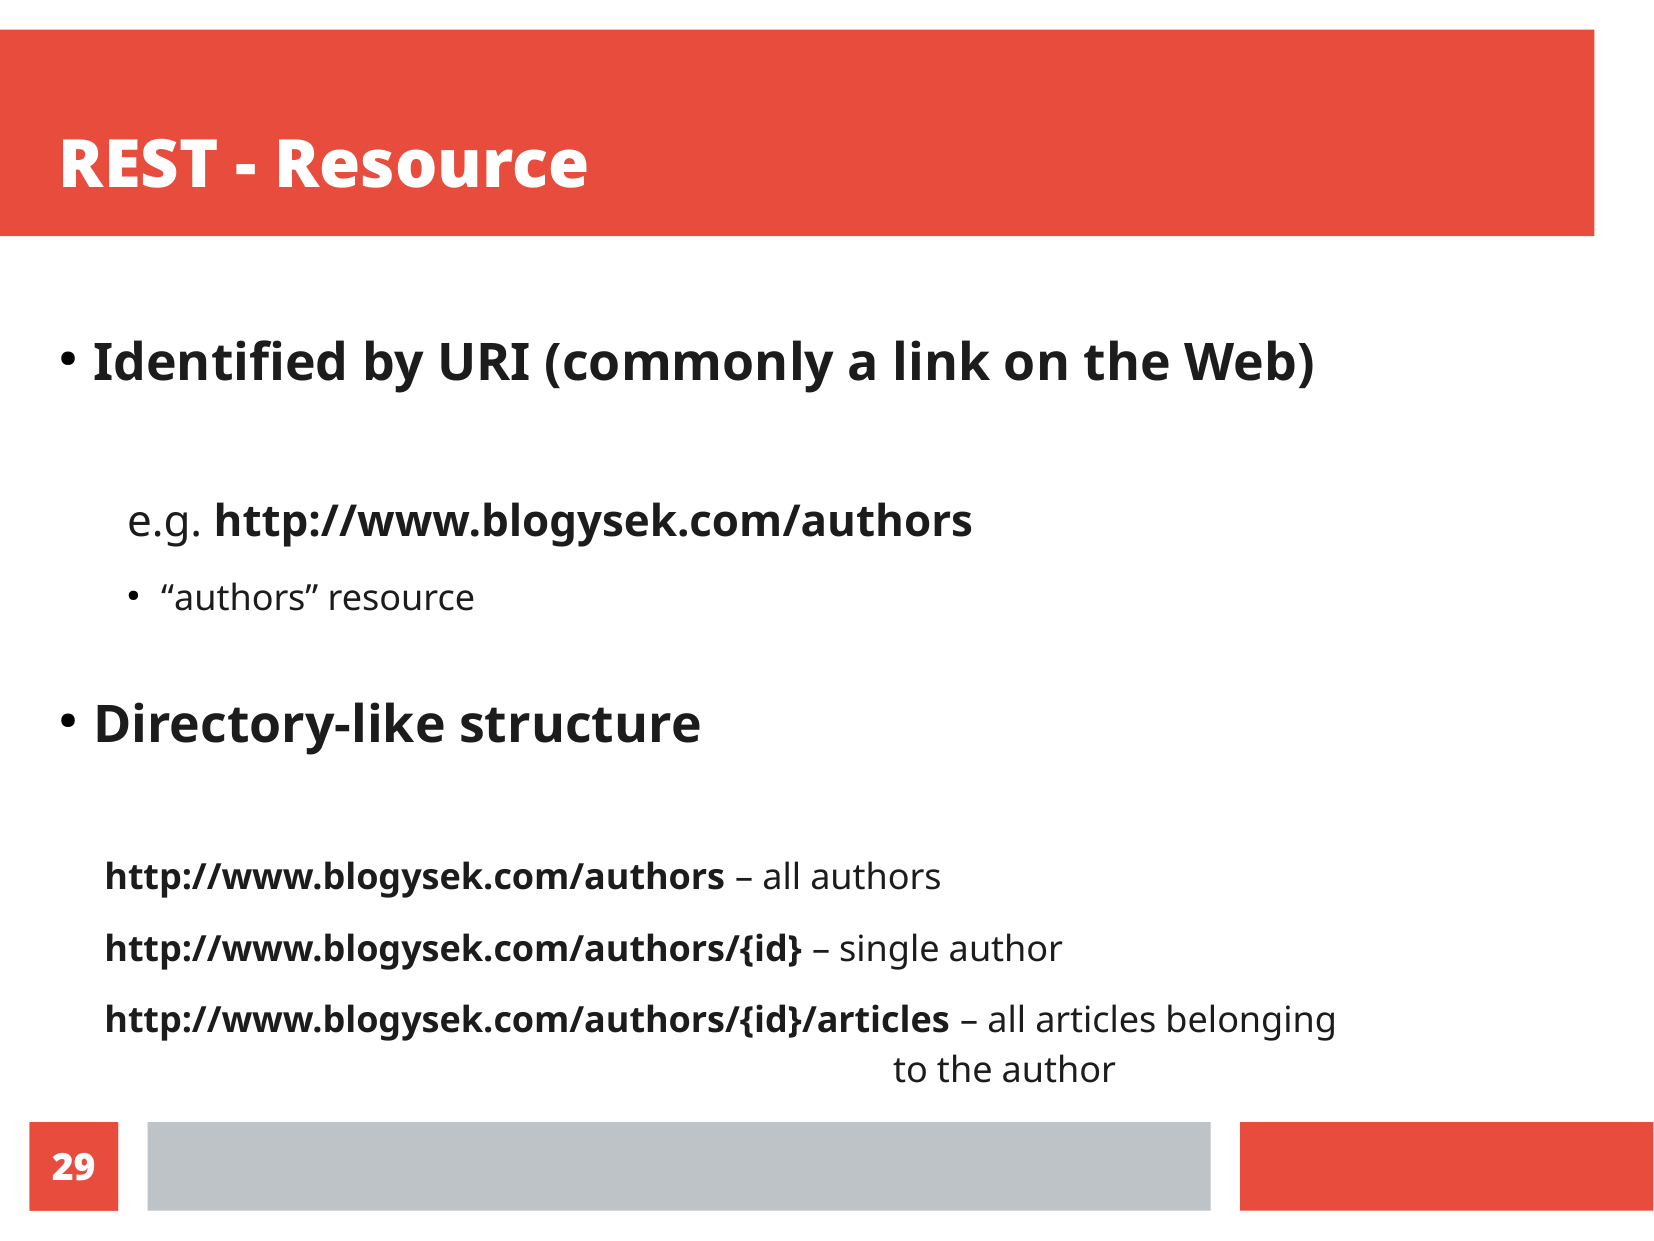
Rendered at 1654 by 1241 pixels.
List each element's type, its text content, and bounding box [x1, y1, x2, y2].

list Identified by URI (commonly a link on the Web) e.g. http://www.blogysek.com/authors “authors” resource Directory-like structure http://www.blogysek.com/authors – all authors http://www.blogysek.com/authors/{id} – single author http://www.blogysek.com/authors/{id}/articles – all articles belonging to the author [59, 324, 1565, 1093]
title REST - Resource [59, 59, 1595, 207]
